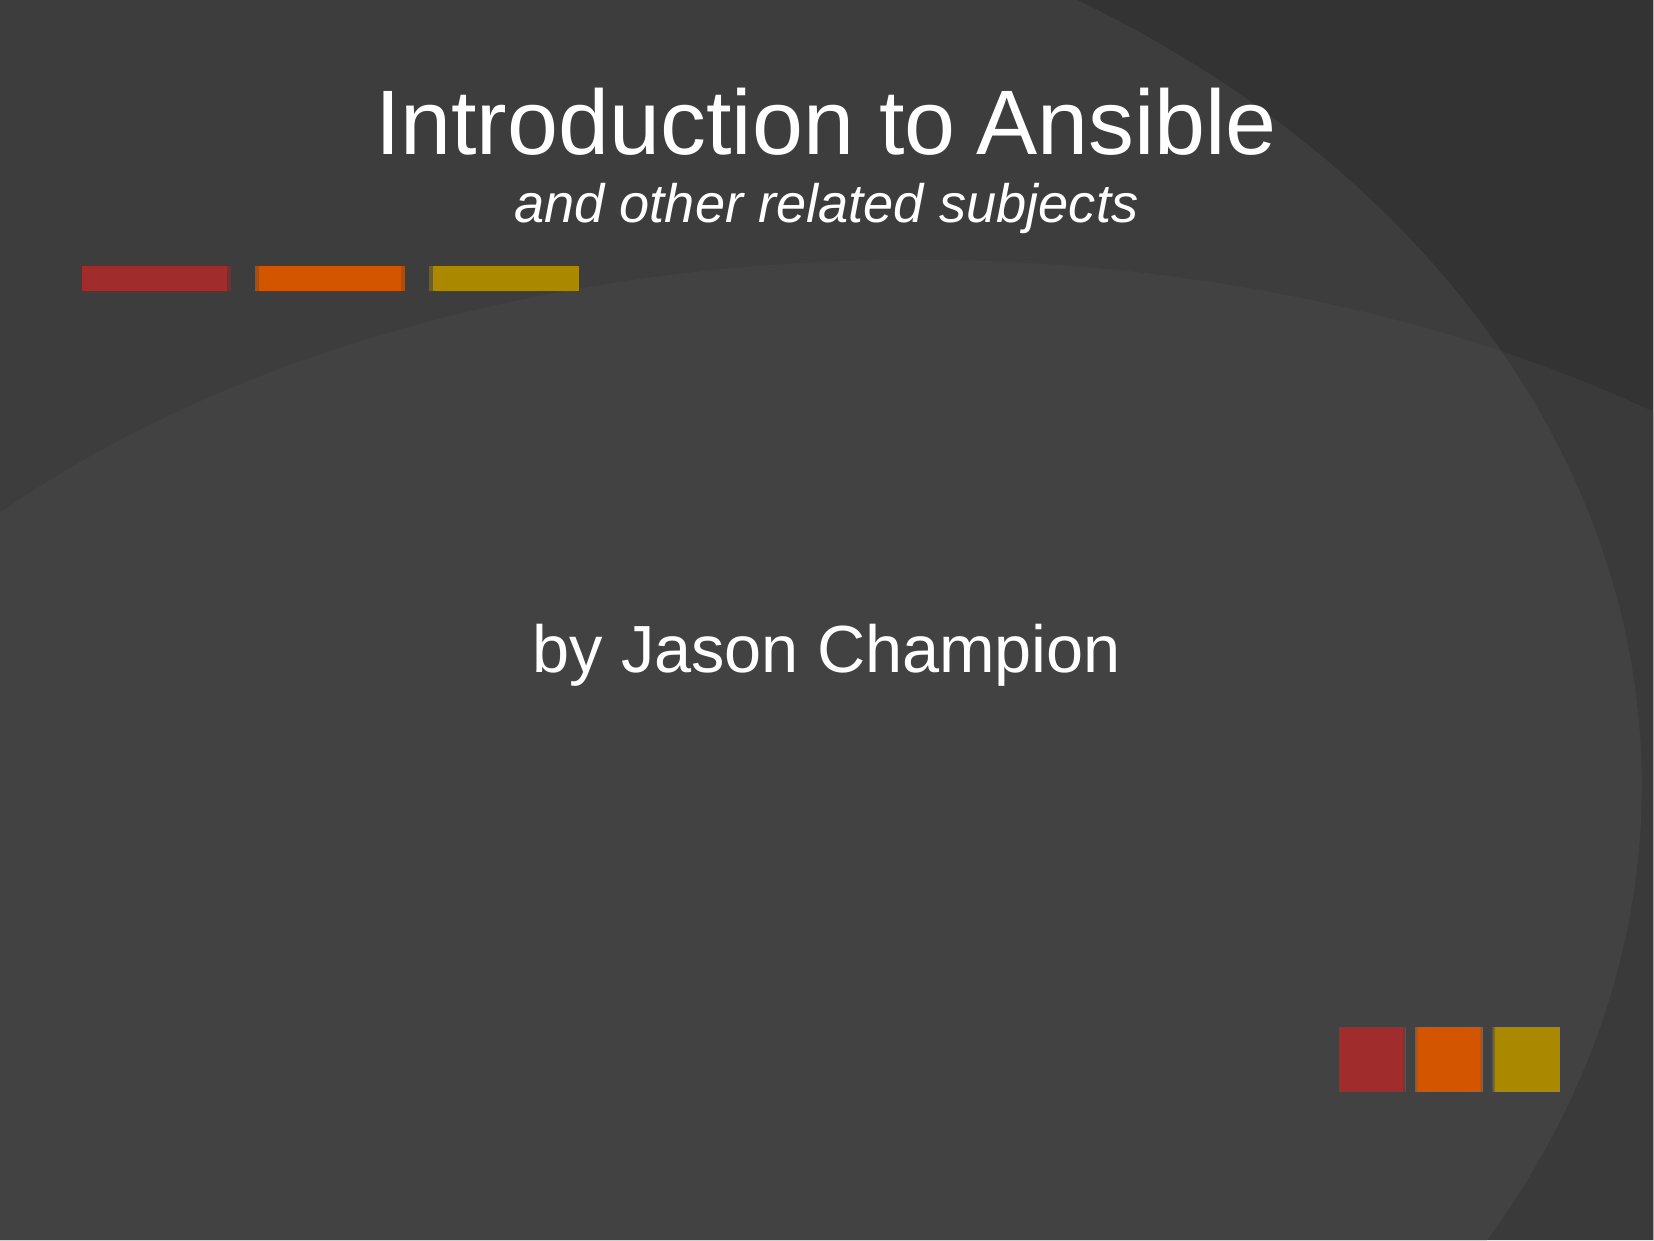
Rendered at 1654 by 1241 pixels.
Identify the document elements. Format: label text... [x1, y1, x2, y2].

subtitle by Jason Champion [82, 290, 1571, 1010]
title Introduction to Ansible and other related subjects [82, 49, 1571, 257]
picture [82, 266, 579, 290]
picture [1339, 1027, 1560, 1092]
